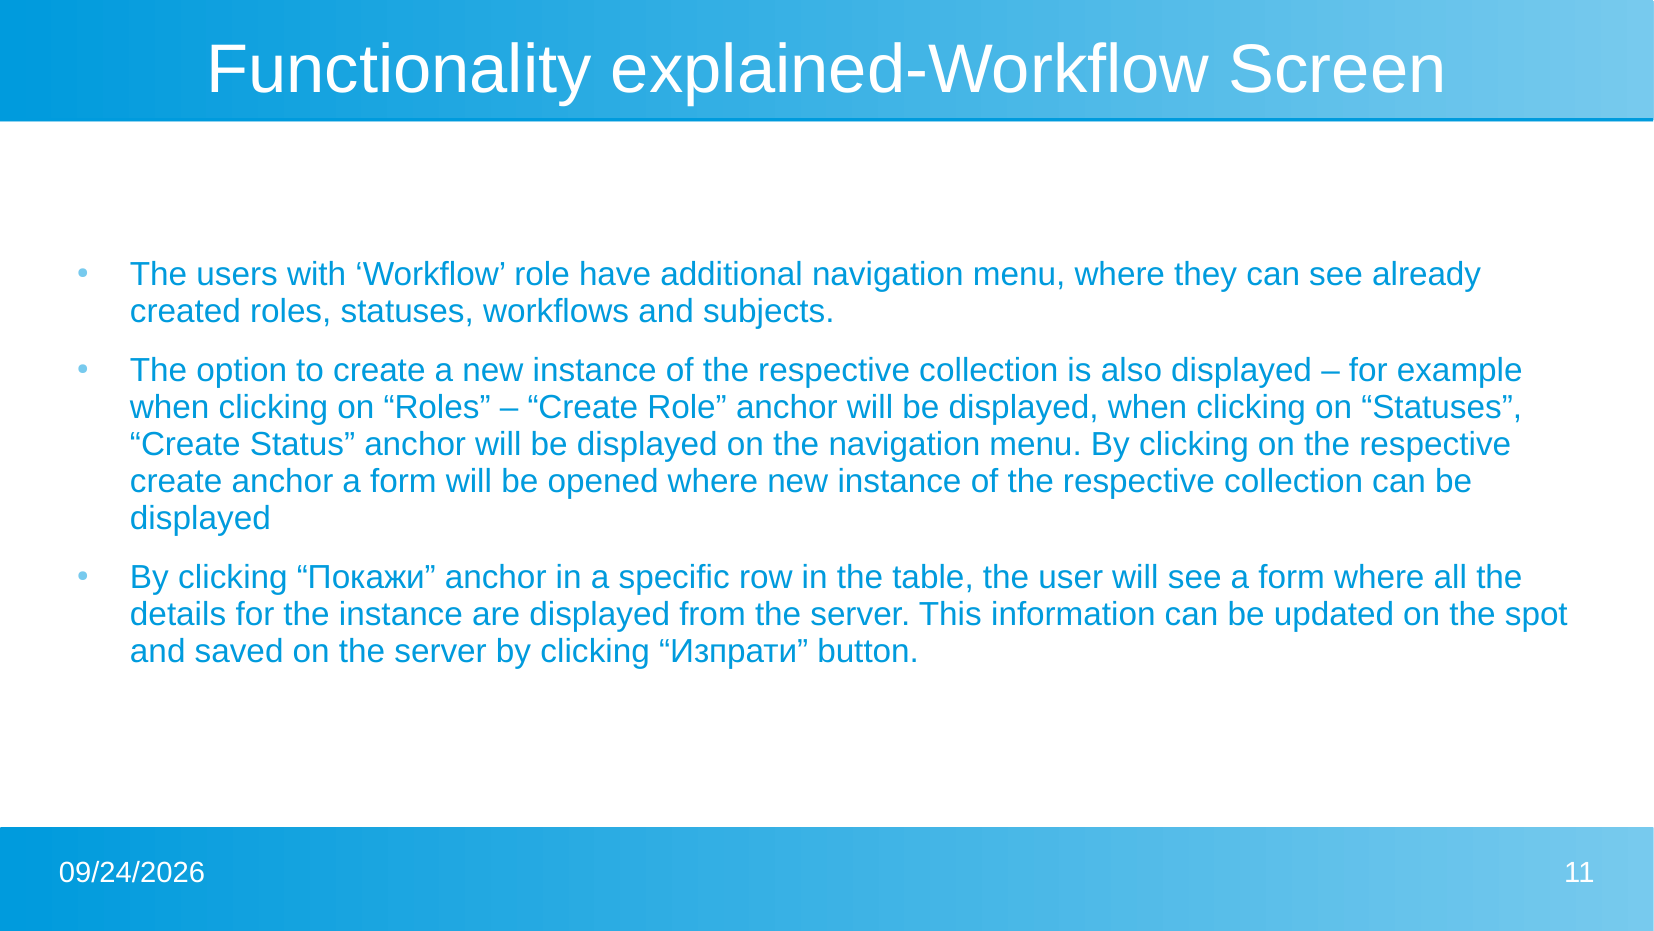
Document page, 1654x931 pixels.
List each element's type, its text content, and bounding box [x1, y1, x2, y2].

title Functionality explained-Workflow Screen [59, 29, 1595, 108]
list The users with ‘Workflow’ role have additional navigation menu, where they can see already created roles, statuses, workflows and subjects. The option to create a new instance of the respective collection is also displayed – for example when clicking on “Roles” – “Create Role” anchor will be displayed, when clicking on “Statuses”, “Create Status” anchor will be displayed on the navigation menu. By clicking on the respective create anchor a form will be opened where new instance of the respective collection can be displayed By clicking “Покажи” anchor in a specific row in the table, the user will see a form where all the details for the instance are displayed from the server. This information can be updated on the spot and saved on the server by clicking “Изпрати” button. [59, 177, 1595, 768]
